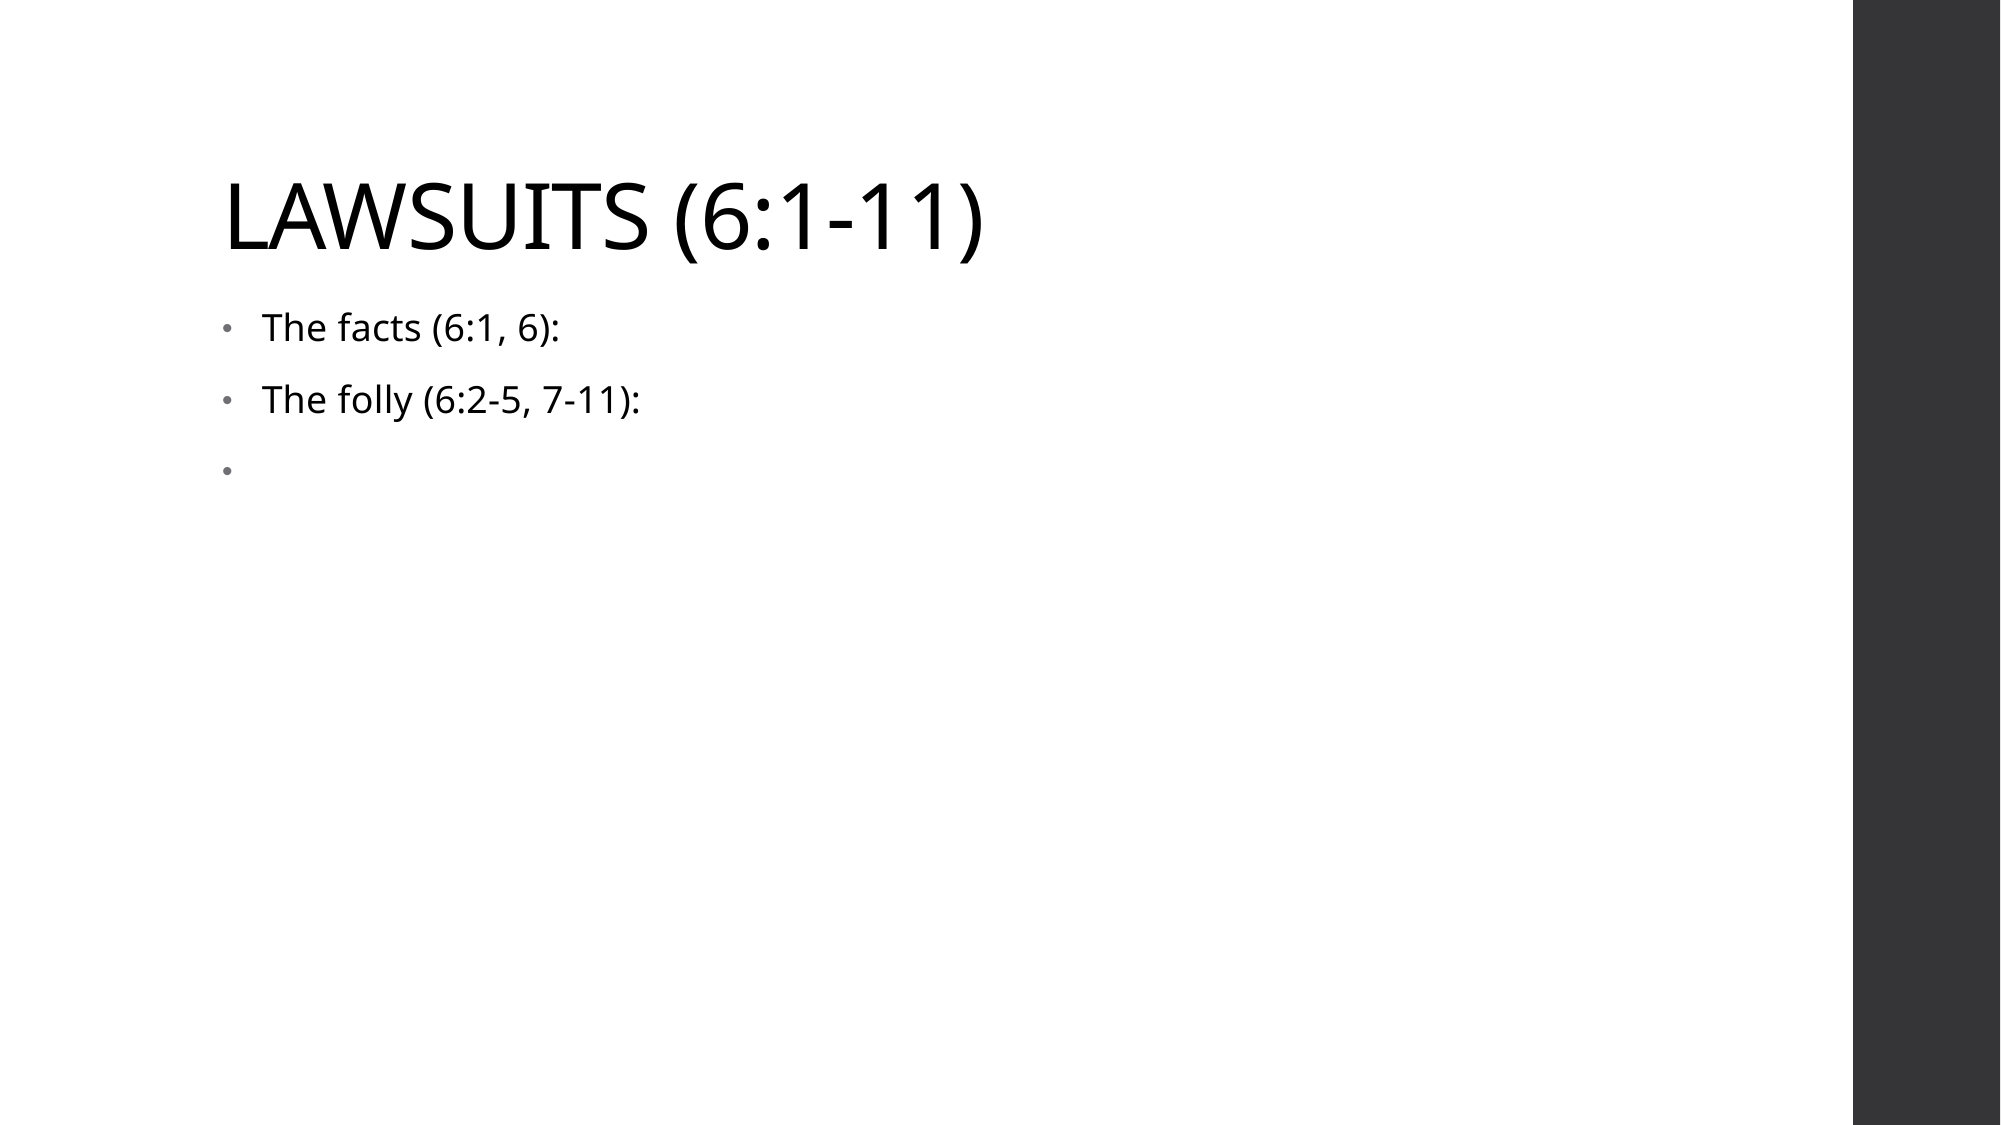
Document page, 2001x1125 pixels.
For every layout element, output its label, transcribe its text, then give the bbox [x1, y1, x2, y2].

title LAWSUITS (6:1-11) [206, 60, 1797, 278]
list The facts (6:1, 6): The folly (6:2-5, 7-11): [206, 299, 1617, 1014]
